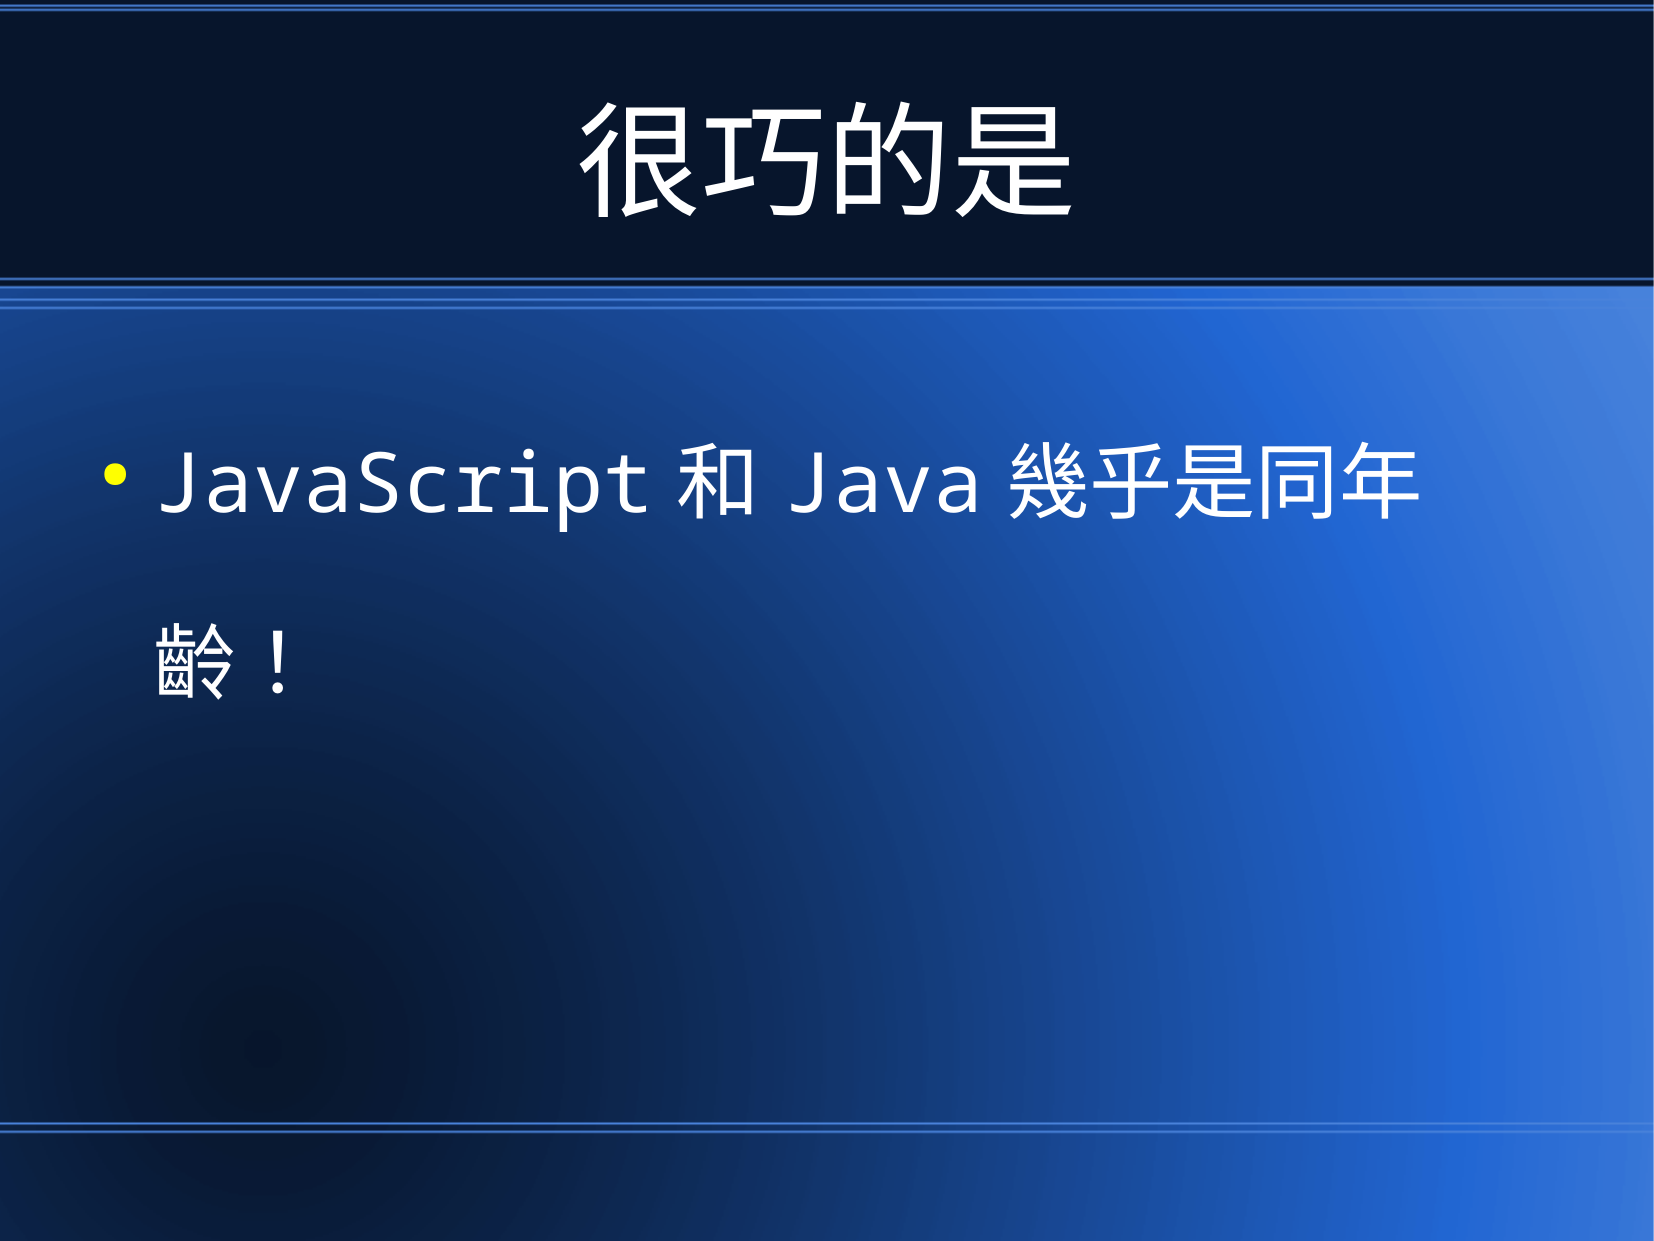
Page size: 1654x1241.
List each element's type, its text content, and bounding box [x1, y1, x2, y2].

list JavaScript和Java幾乎是同年齡！ [82, 355, 1571, 1241]
picture [0, 0, 1654, 1241]
title 很巧的是 [82, 49, 1571, 257]
